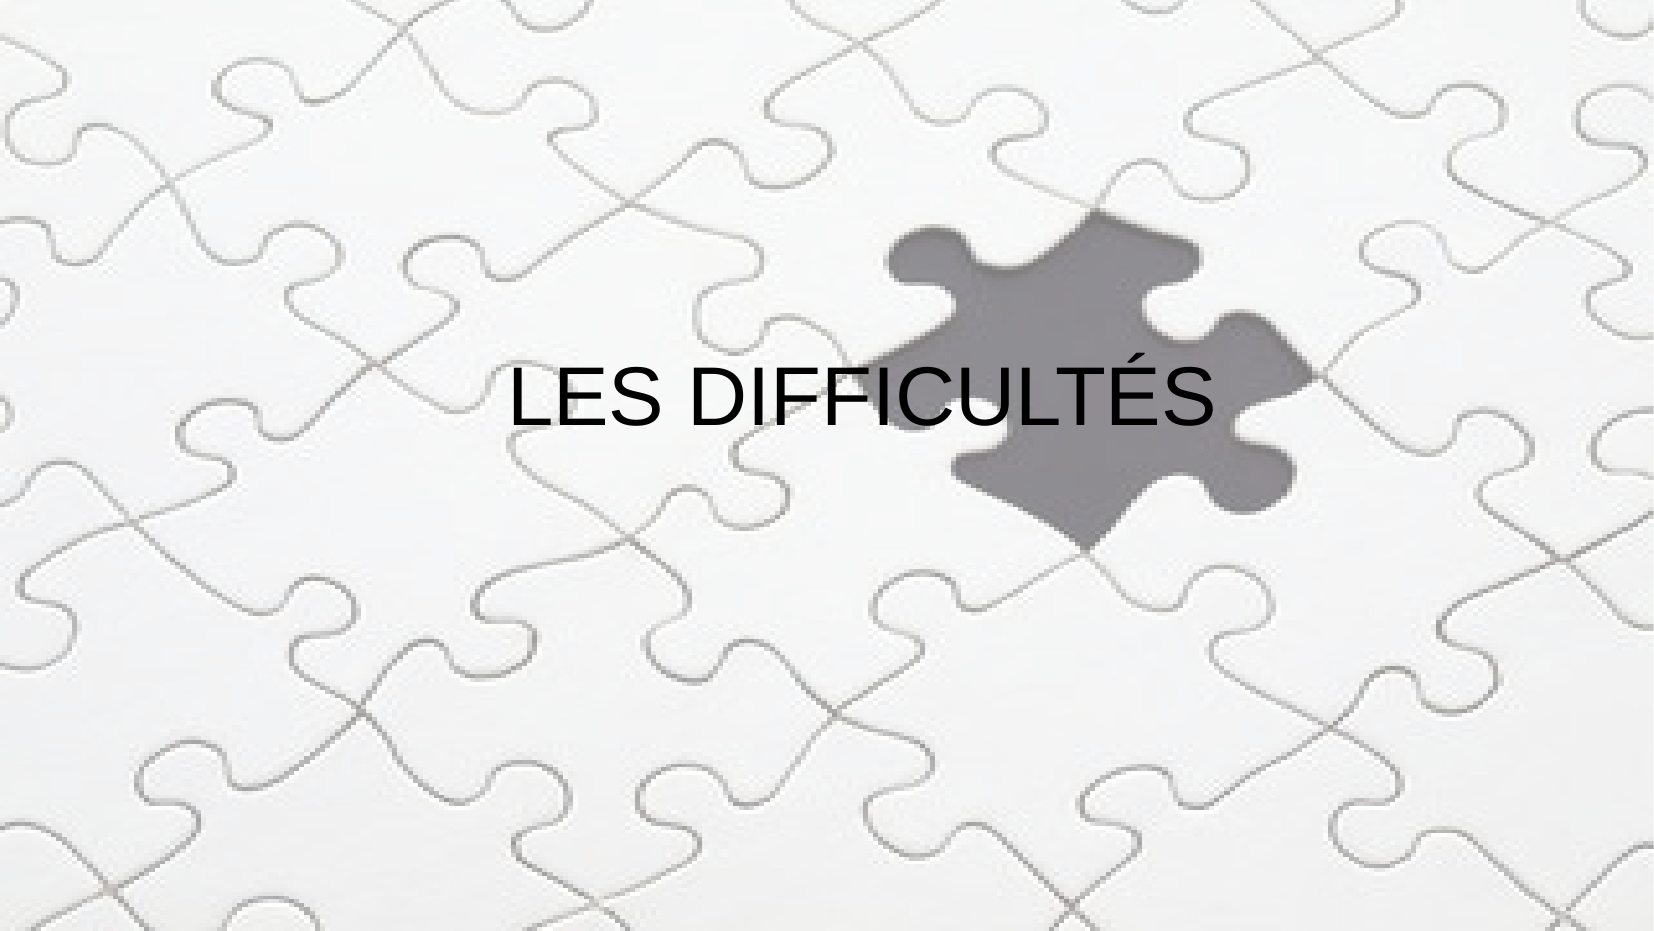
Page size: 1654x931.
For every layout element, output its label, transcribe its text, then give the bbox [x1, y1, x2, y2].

picture [0, 0, 1654, 931]
subtitle LES DIFFICULTÉS [82, 37, 1571, 758]
